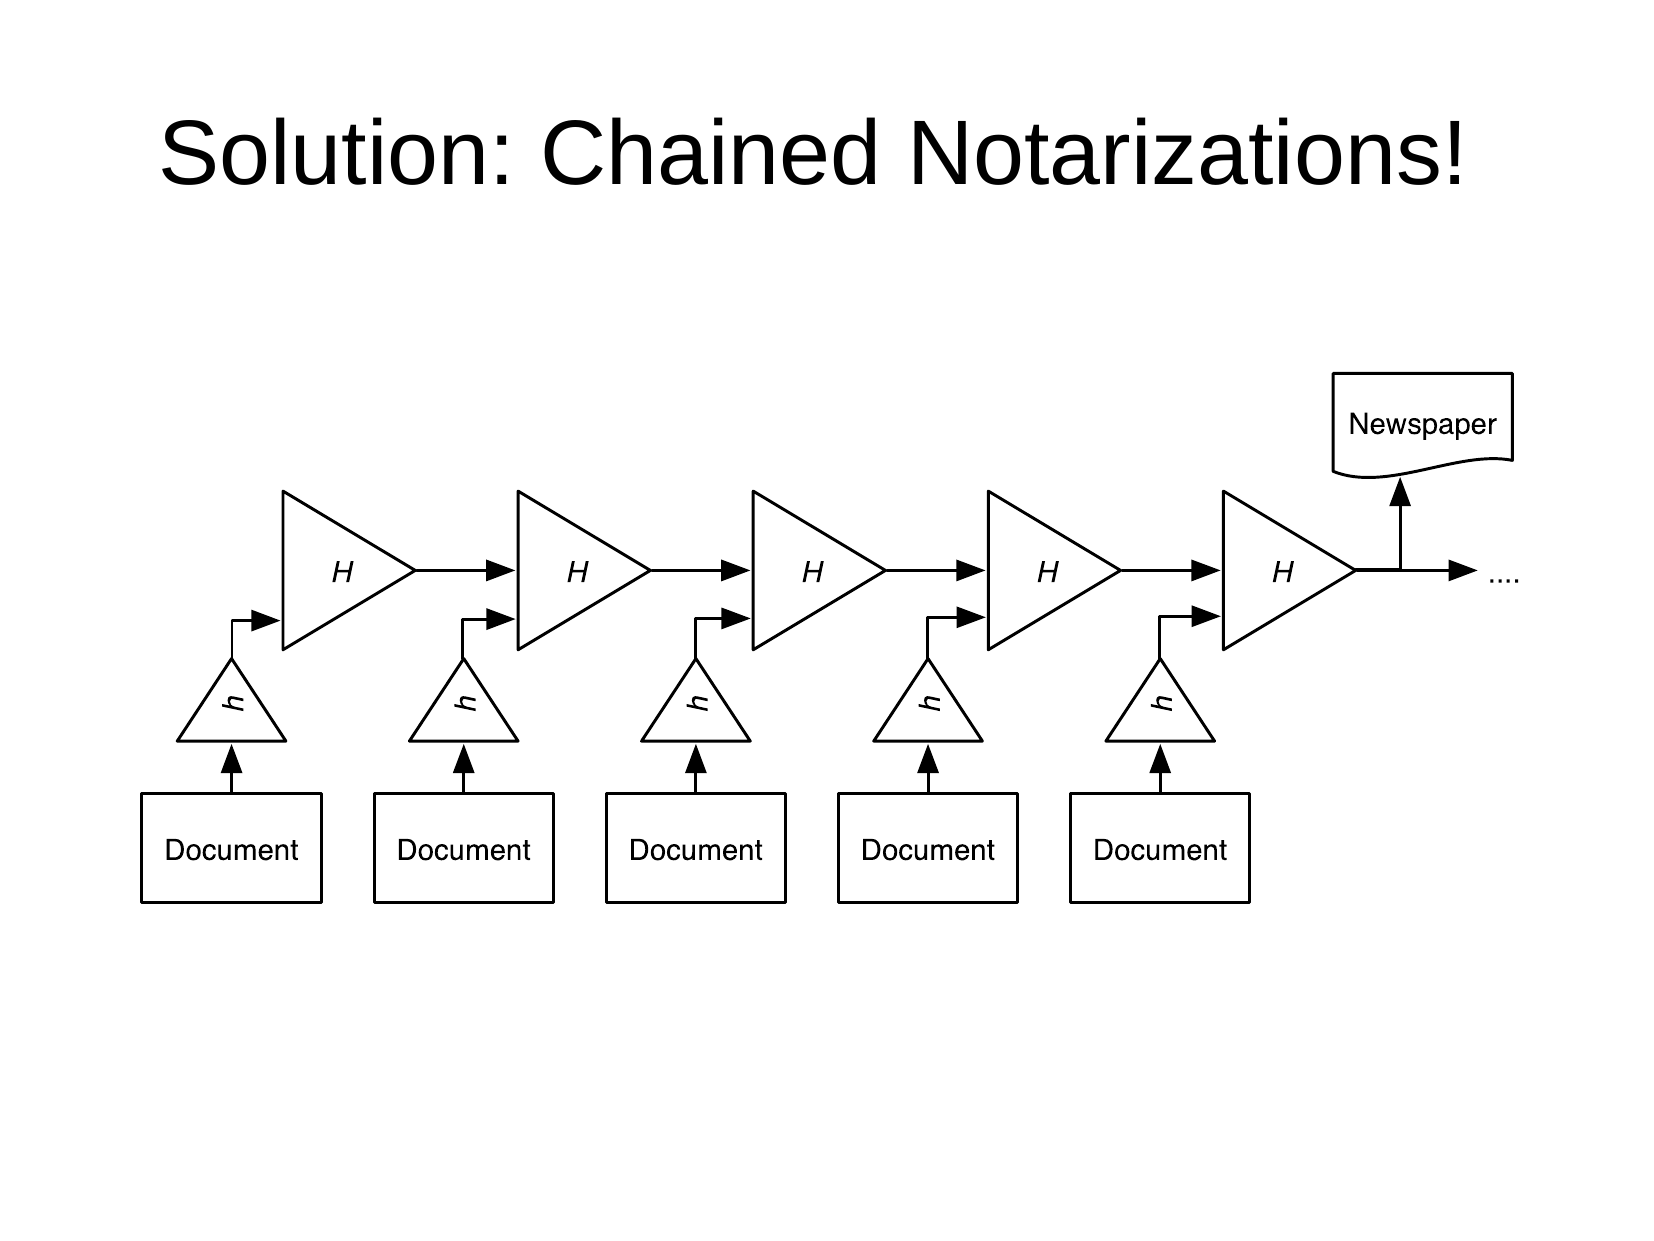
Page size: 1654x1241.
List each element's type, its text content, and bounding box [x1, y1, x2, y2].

picture [82, 325, 1571, 974]
title Solution: Chained Notarizations! [82, 49, 1571, 257]
